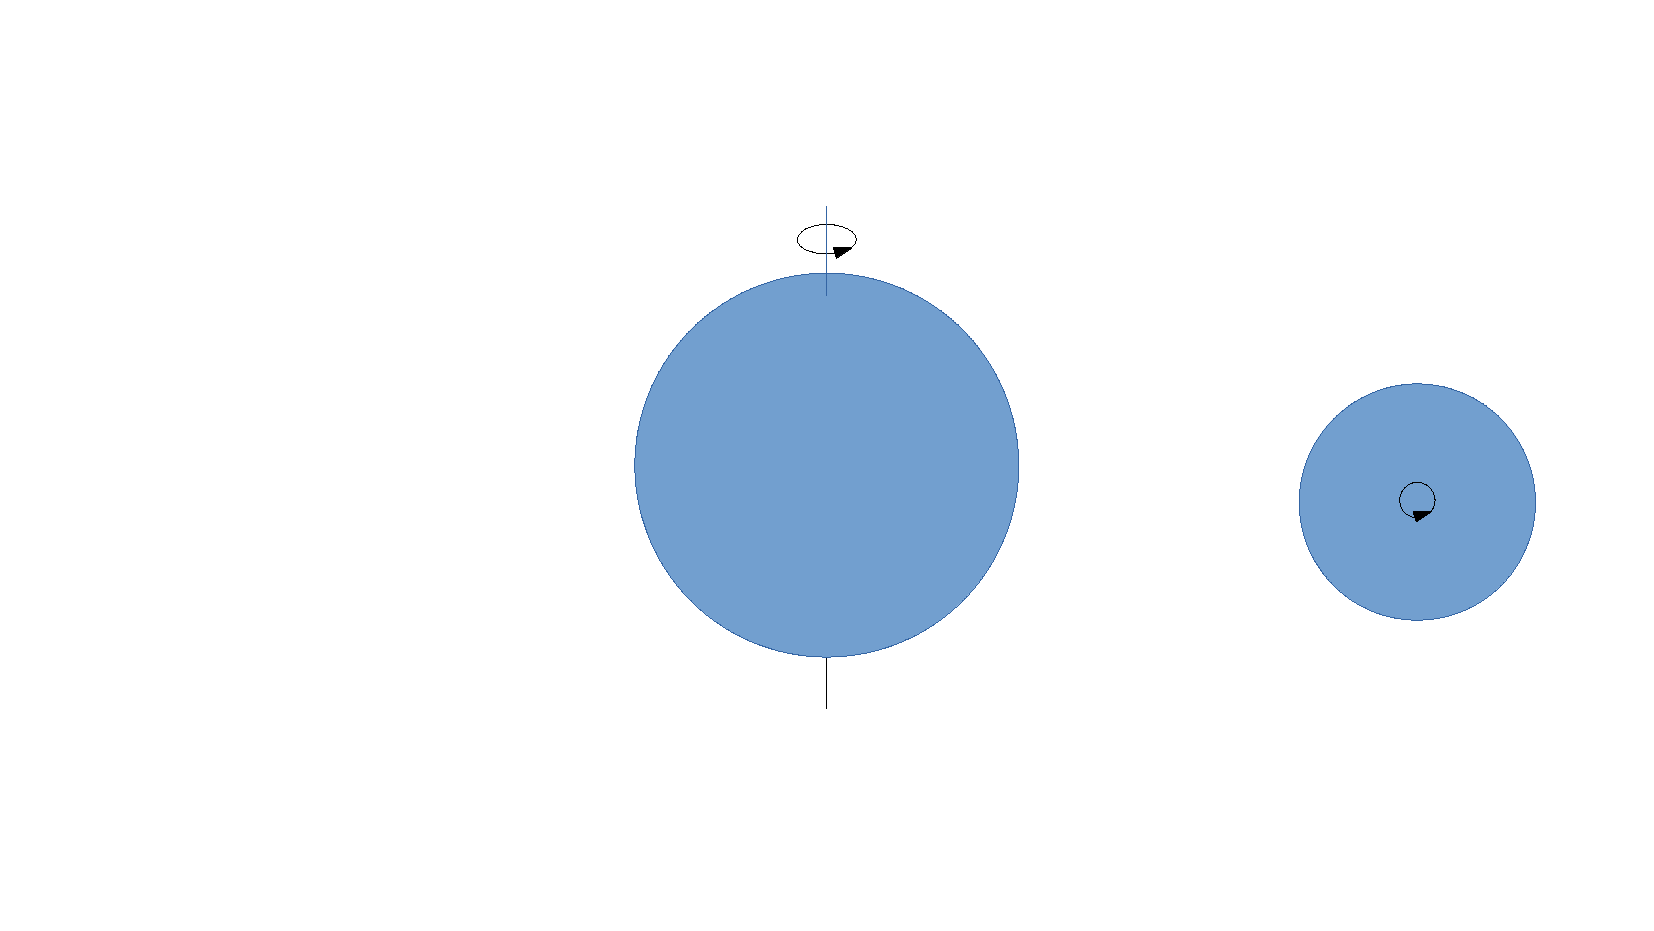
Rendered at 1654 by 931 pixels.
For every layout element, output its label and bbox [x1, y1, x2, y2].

text_box [634, 273, 1019, 658]
text_box [1299, 383, 1536, 643]
text_box [833, 247, 852, 259]
